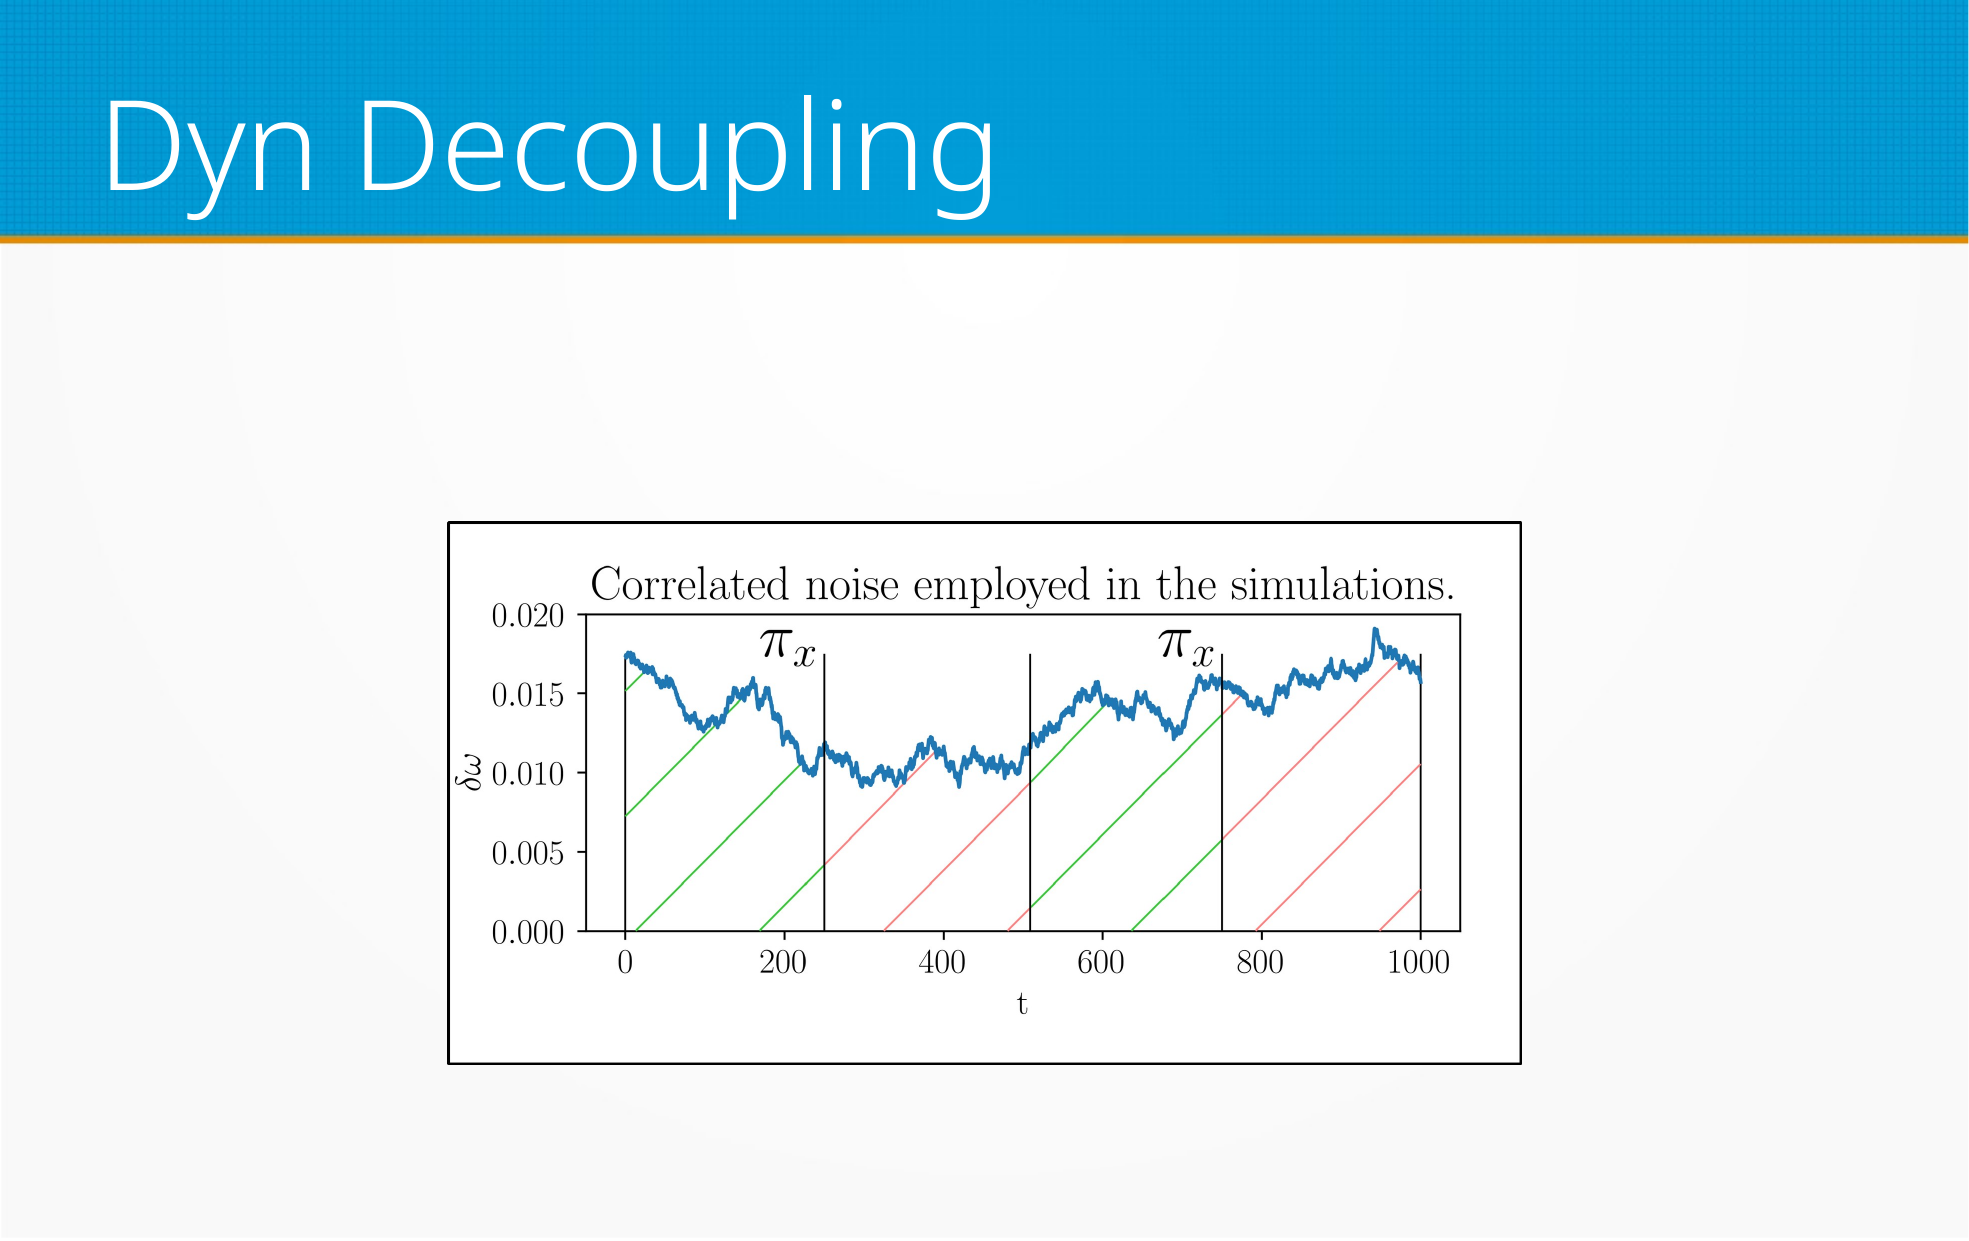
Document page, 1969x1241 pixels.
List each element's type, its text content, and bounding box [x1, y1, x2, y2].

picture [0, 233, 1969, 1241]
title Dyn Decoupling [98, 19, 1870, 227]
